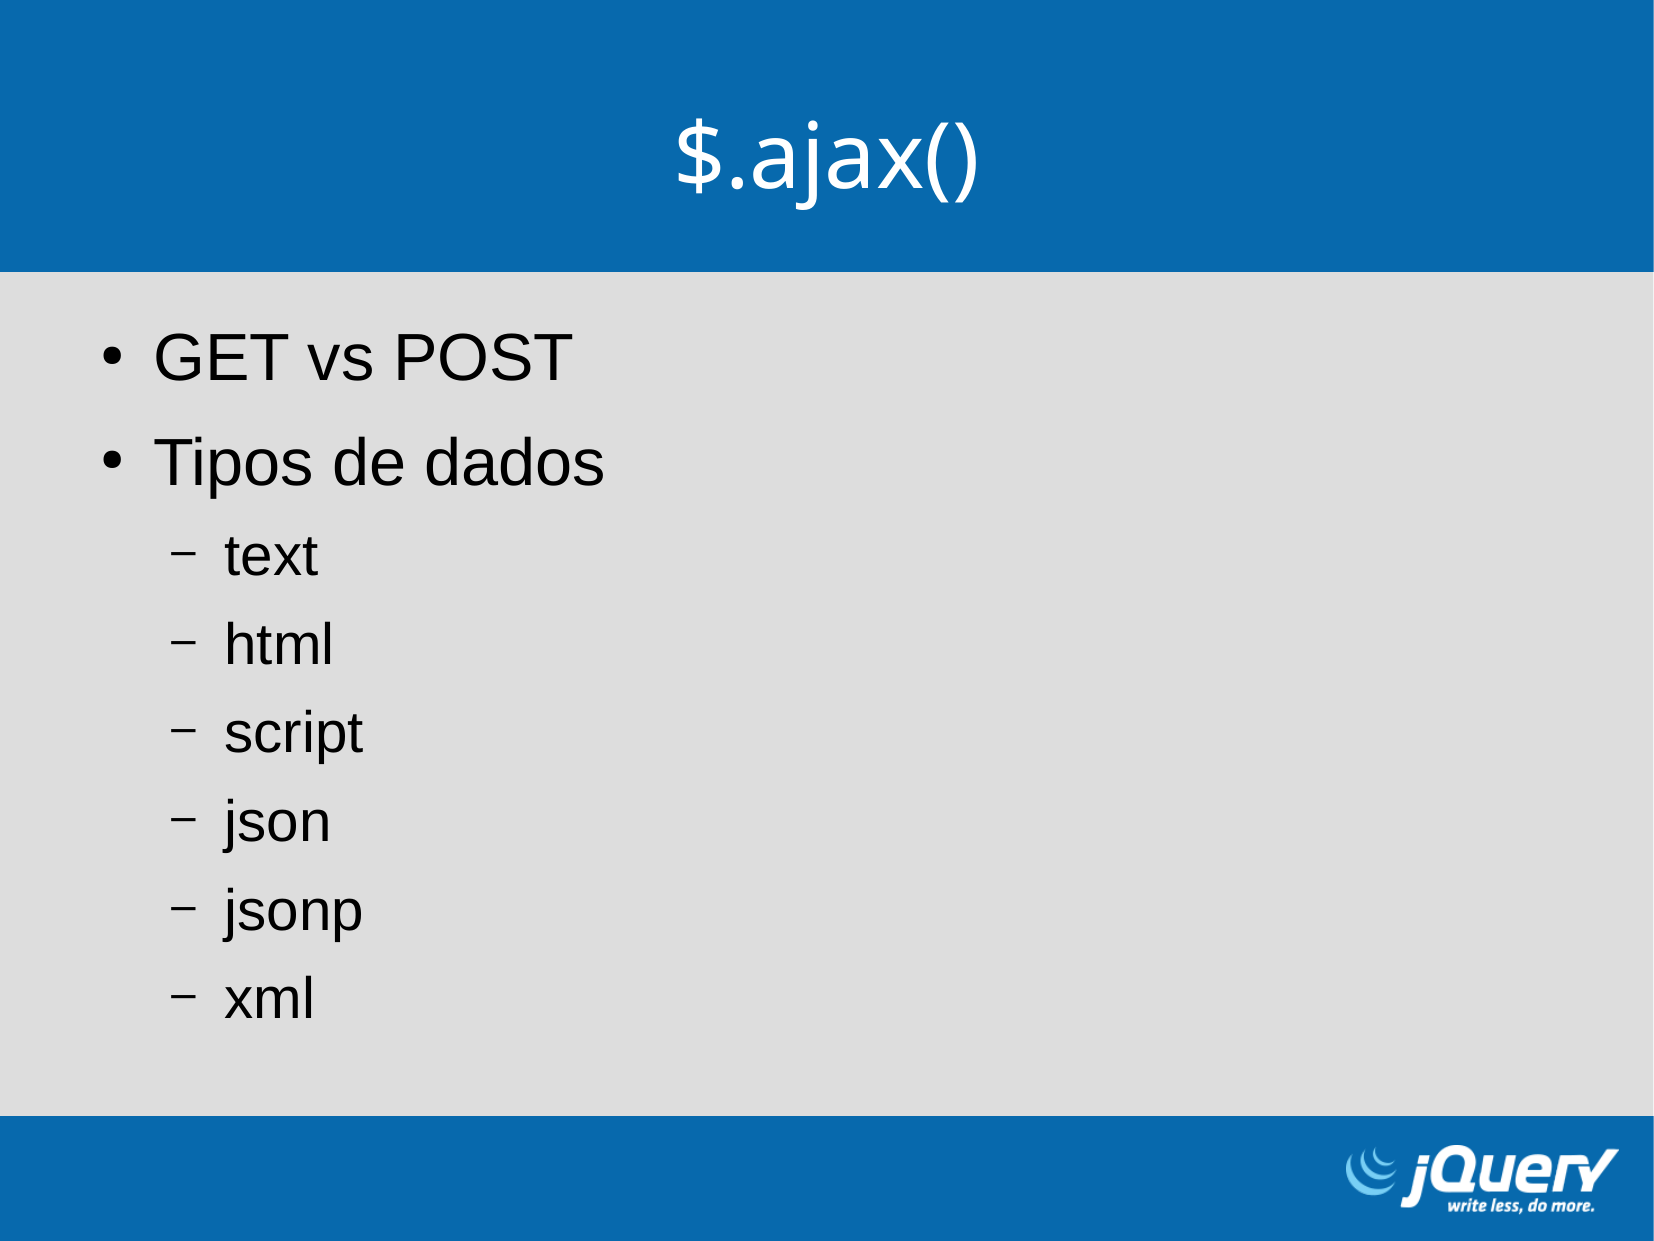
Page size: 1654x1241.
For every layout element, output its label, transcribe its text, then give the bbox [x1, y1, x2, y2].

picture [0, 0, 1654, 272]
picture [0, 1116, 1654, 1241]
title $.ajax() [82, 49, 1571, 257]
list GET vs POST Tipos de dados text html script json jsonp xml [82, 320, 1571, 1040]
